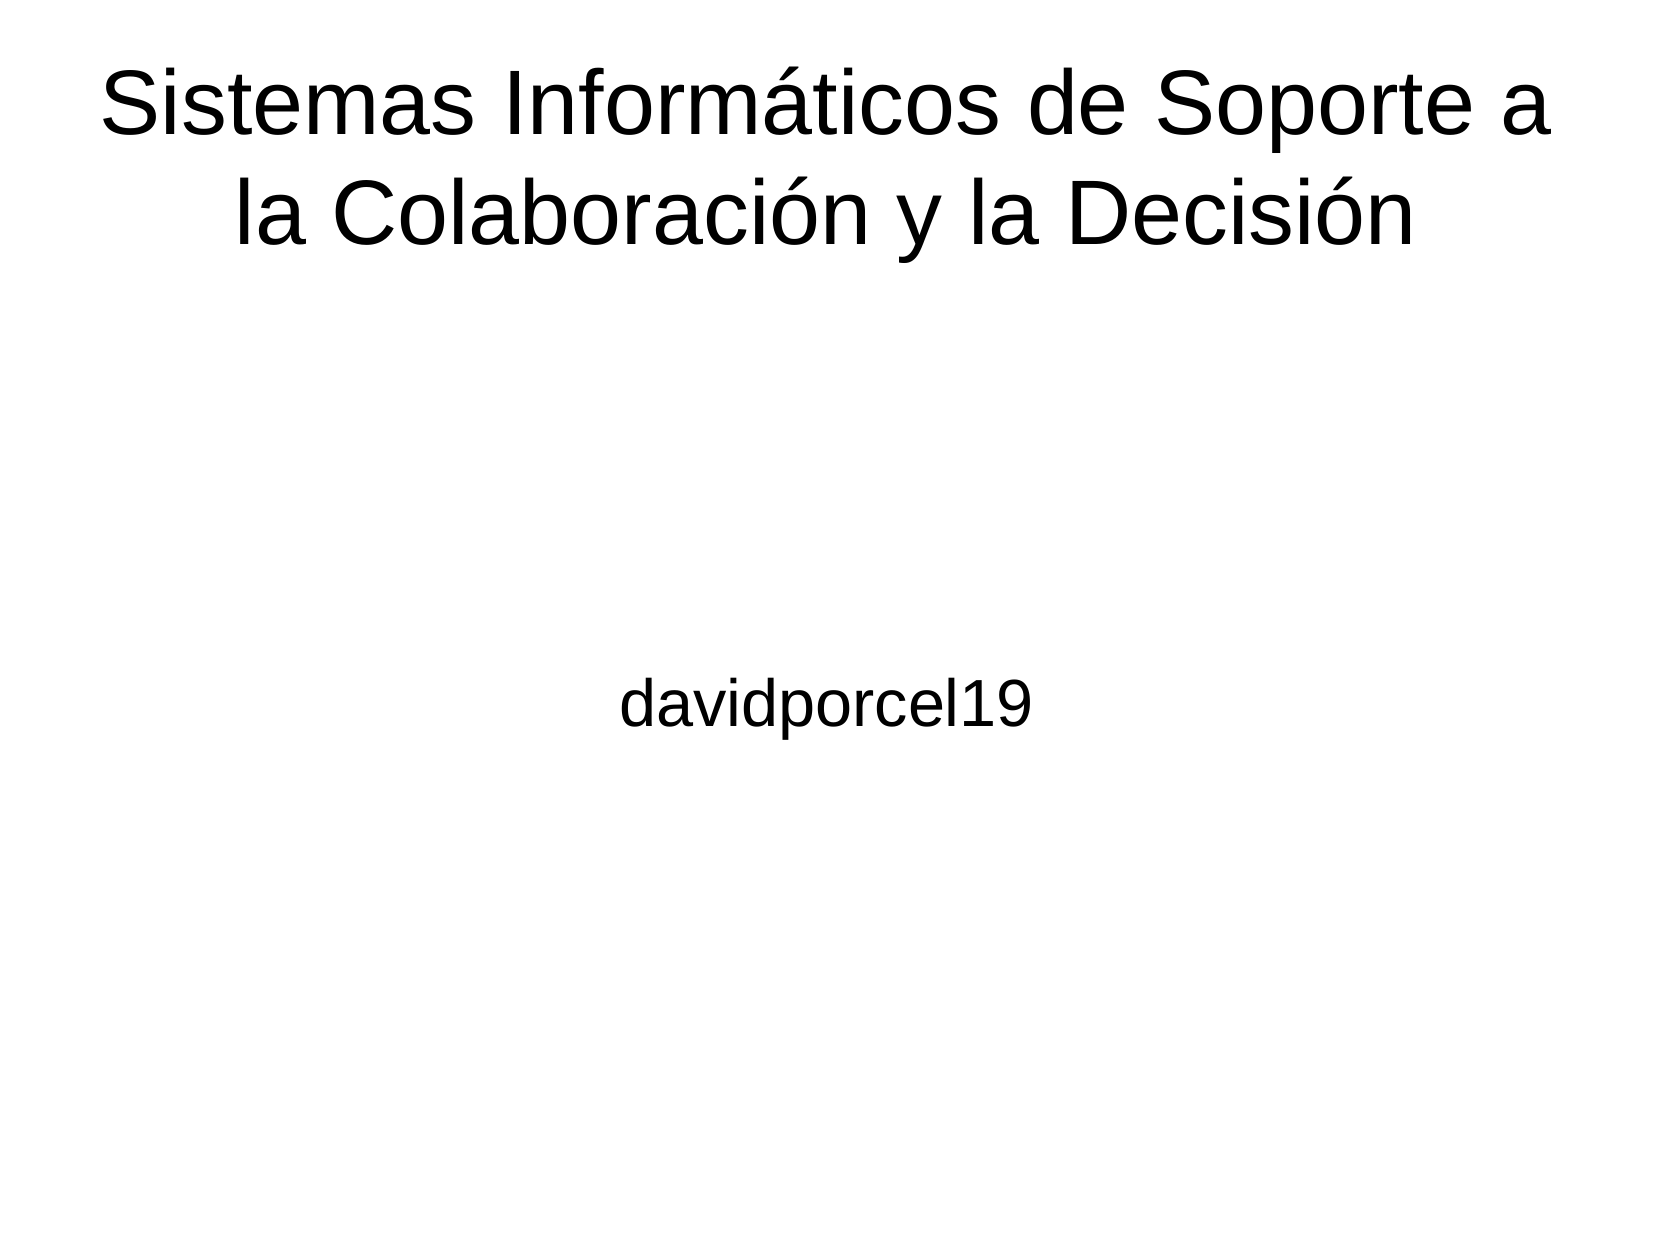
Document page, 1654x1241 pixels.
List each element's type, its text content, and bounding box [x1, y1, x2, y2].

title Sistemas Informáticos de Soporte a la Colaboración y la Decisión [82, 49, 1571, 257]
subtitle davidporcel19 [82, 659, 1571, 740]
